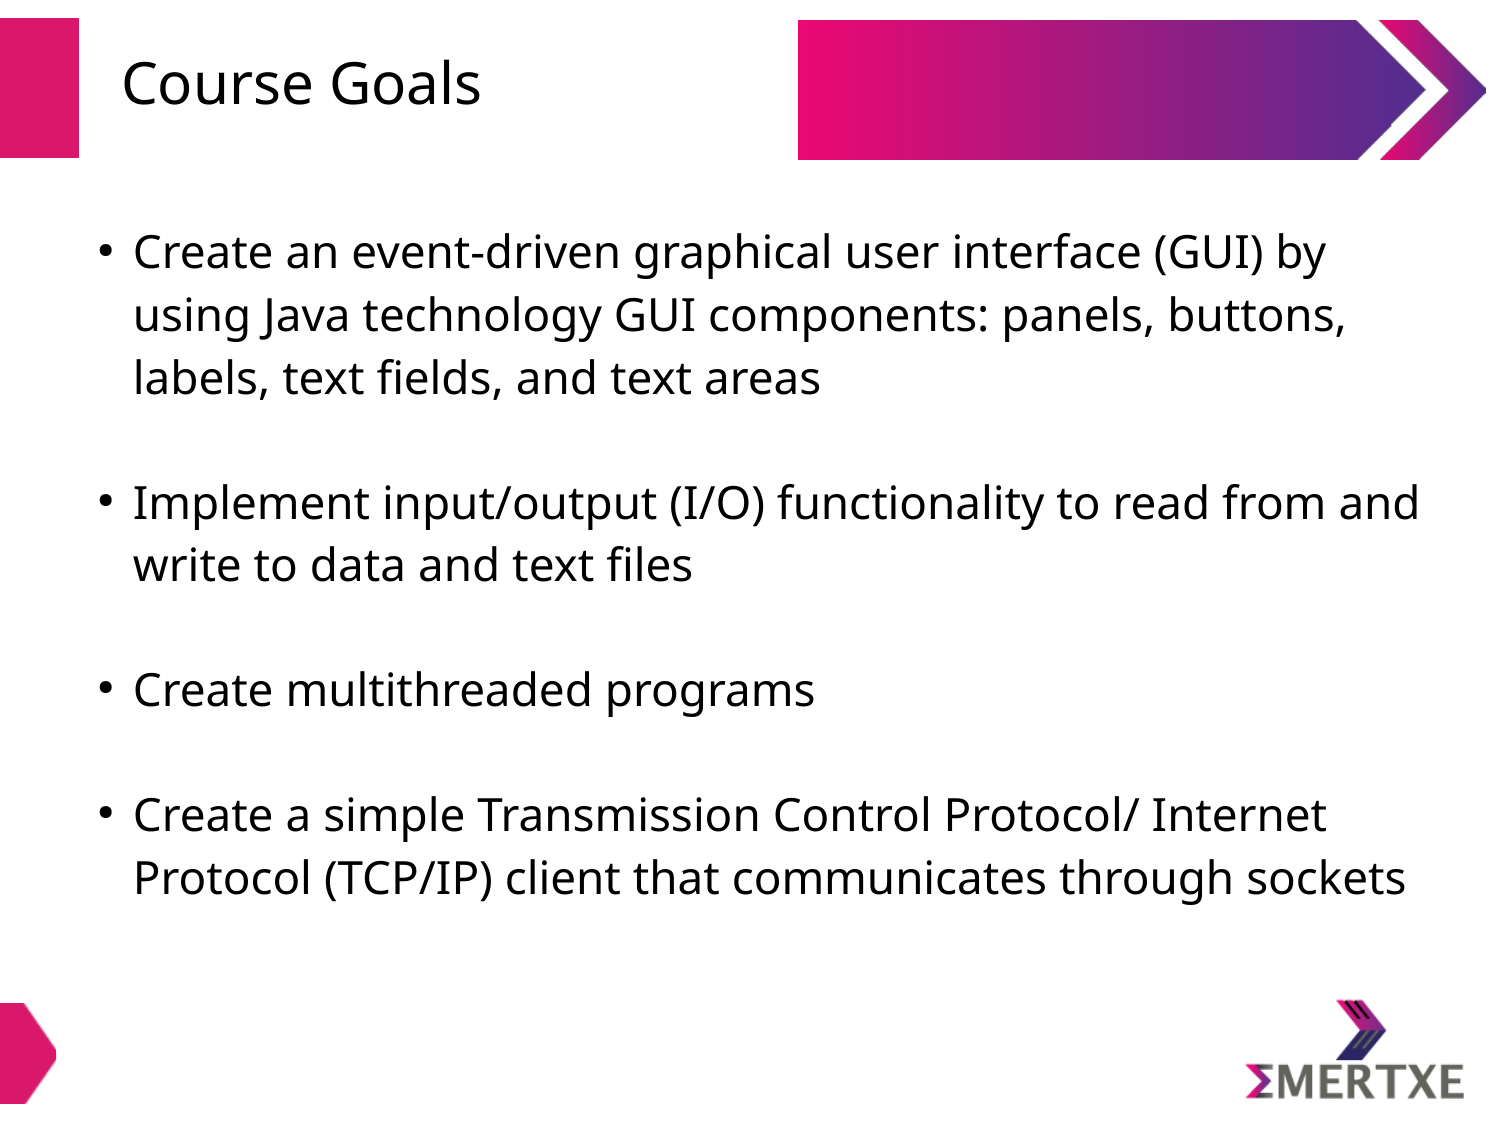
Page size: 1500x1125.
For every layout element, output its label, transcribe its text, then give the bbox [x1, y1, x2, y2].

text_box Course Goals [106, 35, 709, 119]
picture [798, 20, 1486, 160]
picture [1245, 996, 1465, 1099]
text_box Create an event-driven graphical user interface (GUI) by using Java technology GUI components: panels, buttons, labels, text fields, and text areas Implement input/output (I/O) functionality to read from and write to data and text files Create multithreaded programs Create a simple Transmission Control Protocol/ Internet Protocol (TCP/IP) client that communicates through sockets [82, 212, 1453, 870]
